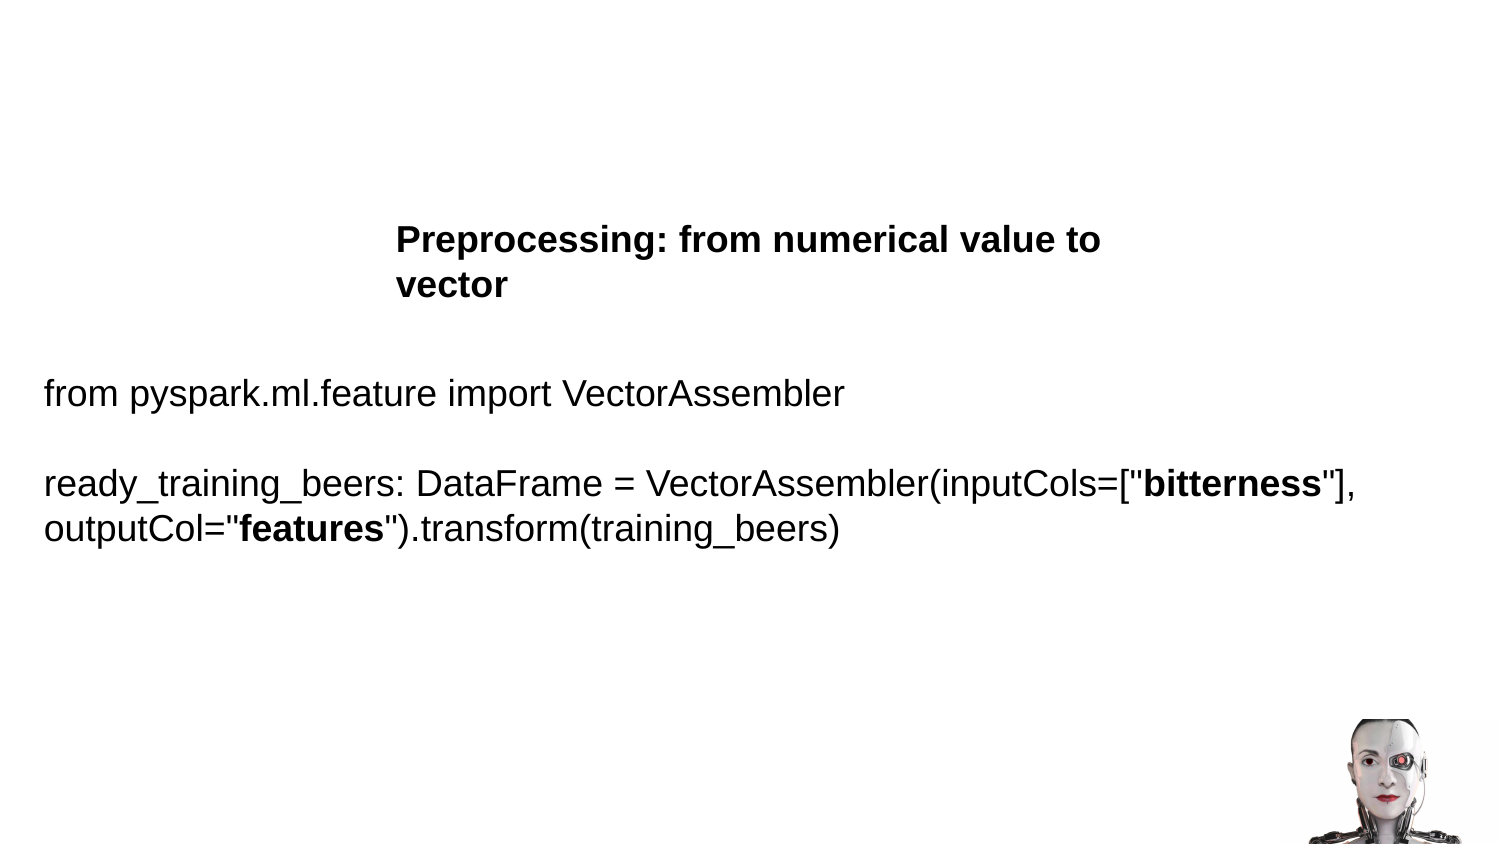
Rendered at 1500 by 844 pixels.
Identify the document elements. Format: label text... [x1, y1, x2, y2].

picture [1279, 719, 1500, 844]
text_box from pyspark.ml.feature import VectorAssembler ready_training_beers: DataFrame = VectorAssembler(inputCols=["bitterness"], outputCol="features").transform(training_beers) [28, 354, 1446, 565]
text_box Preprocessing: from numerical value to vector [380, 199, 1205, 320]
